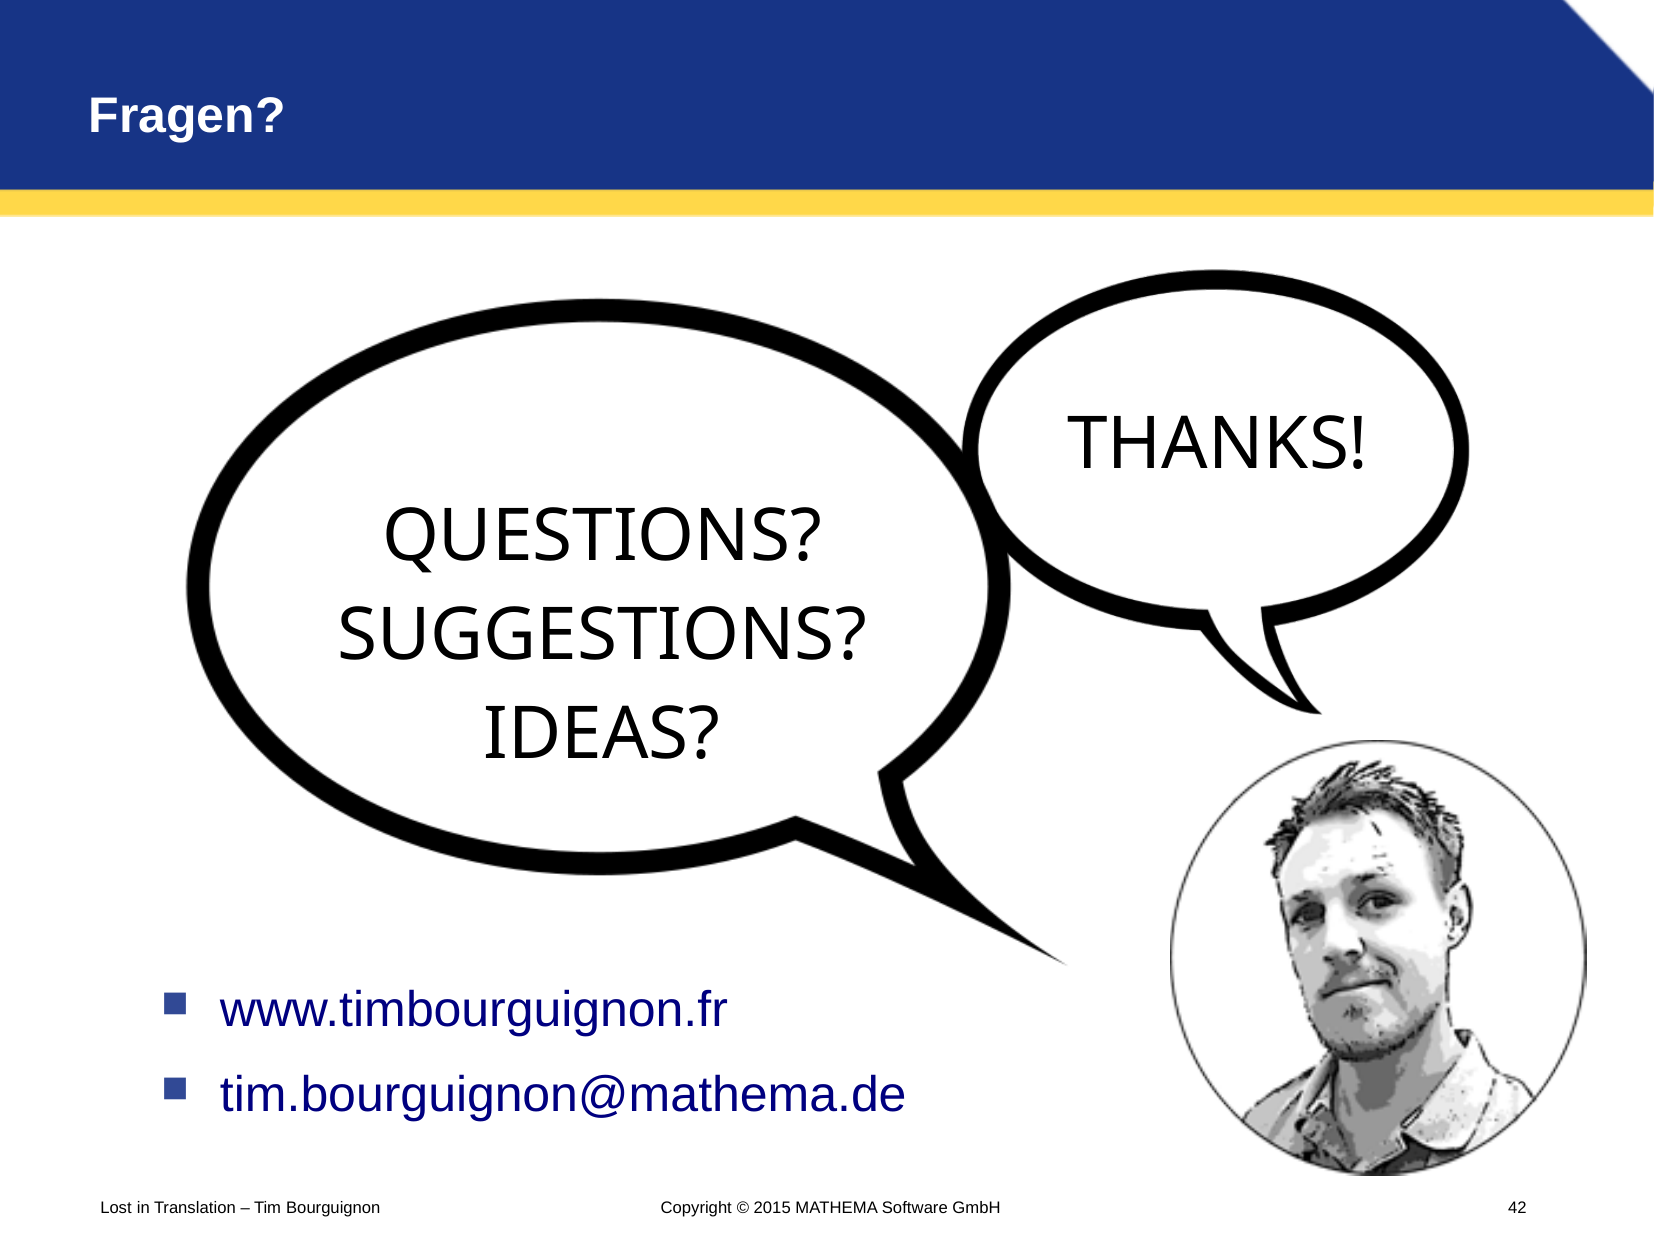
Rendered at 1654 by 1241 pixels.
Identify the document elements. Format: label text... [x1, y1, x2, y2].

title Fragen? [88, 69, 1160, 162]
subtitle www.timbourguignon.fr tim.bourguignon@mathema.de [101, 226, 1528, 1208]
picture [0, 0, 1654, 1241]
